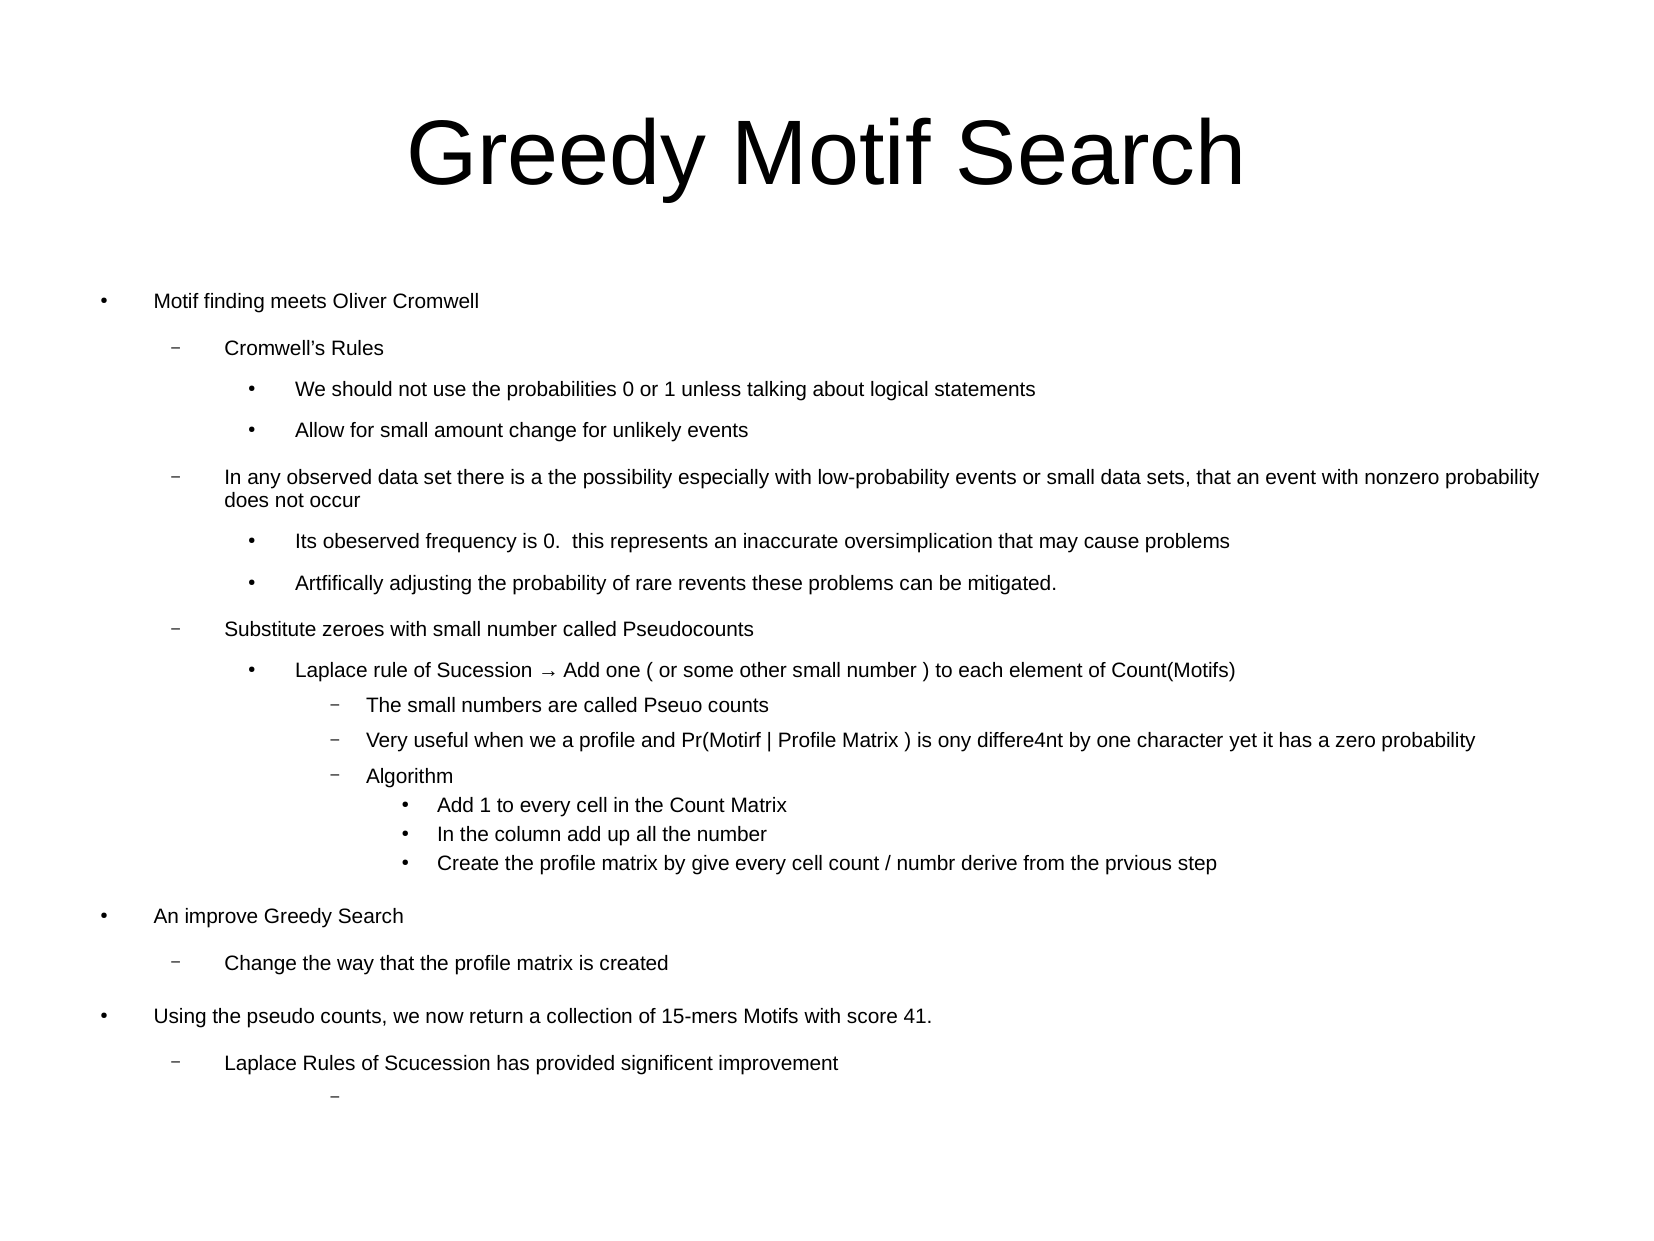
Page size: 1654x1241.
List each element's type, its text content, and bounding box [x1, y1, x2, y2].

title Greedy Motif Search [82, 49, 1571, 257]
list Motif finding meets Oliver Cromwell Cromwell’s Rules We should not use the probabilities 0 or 1 unless talking about logical statements Allow for small amount change for unlikely events In any observed data set there is a the possibility especially with low-probability events or small data sets, that an event with nonzero probability does not occur Its obeserved frequency is 0. this represents an inaccurate oversimplication that may cause problems Artfifically adjusting the probability of rare revents these problems can be mitigated. Substitute zeroes with small number called Pseudocounts Laplace rule of Sucession → Add one ( or some other small number ) to each element of Count(Motifs) The small numbers are called Pseuo counts Very useful when we a profile and Pr(Motirf | Profile Matrix ) is ony differe4nt by one character yet it has a zero probability Algorithm Add 1 to every cell in the Count Matrix In the column add up all the number Create the profile matrix by give every cell count / numbr derive from the prvious step An improve Greedy Search Change the way that the profile matrix is created Using the pseudo counts, we now return a collection of 15-mers Motifs with score 41. Laplace Rules of Scucession has provided significent improvement [82, 290, 1571, 1229]
